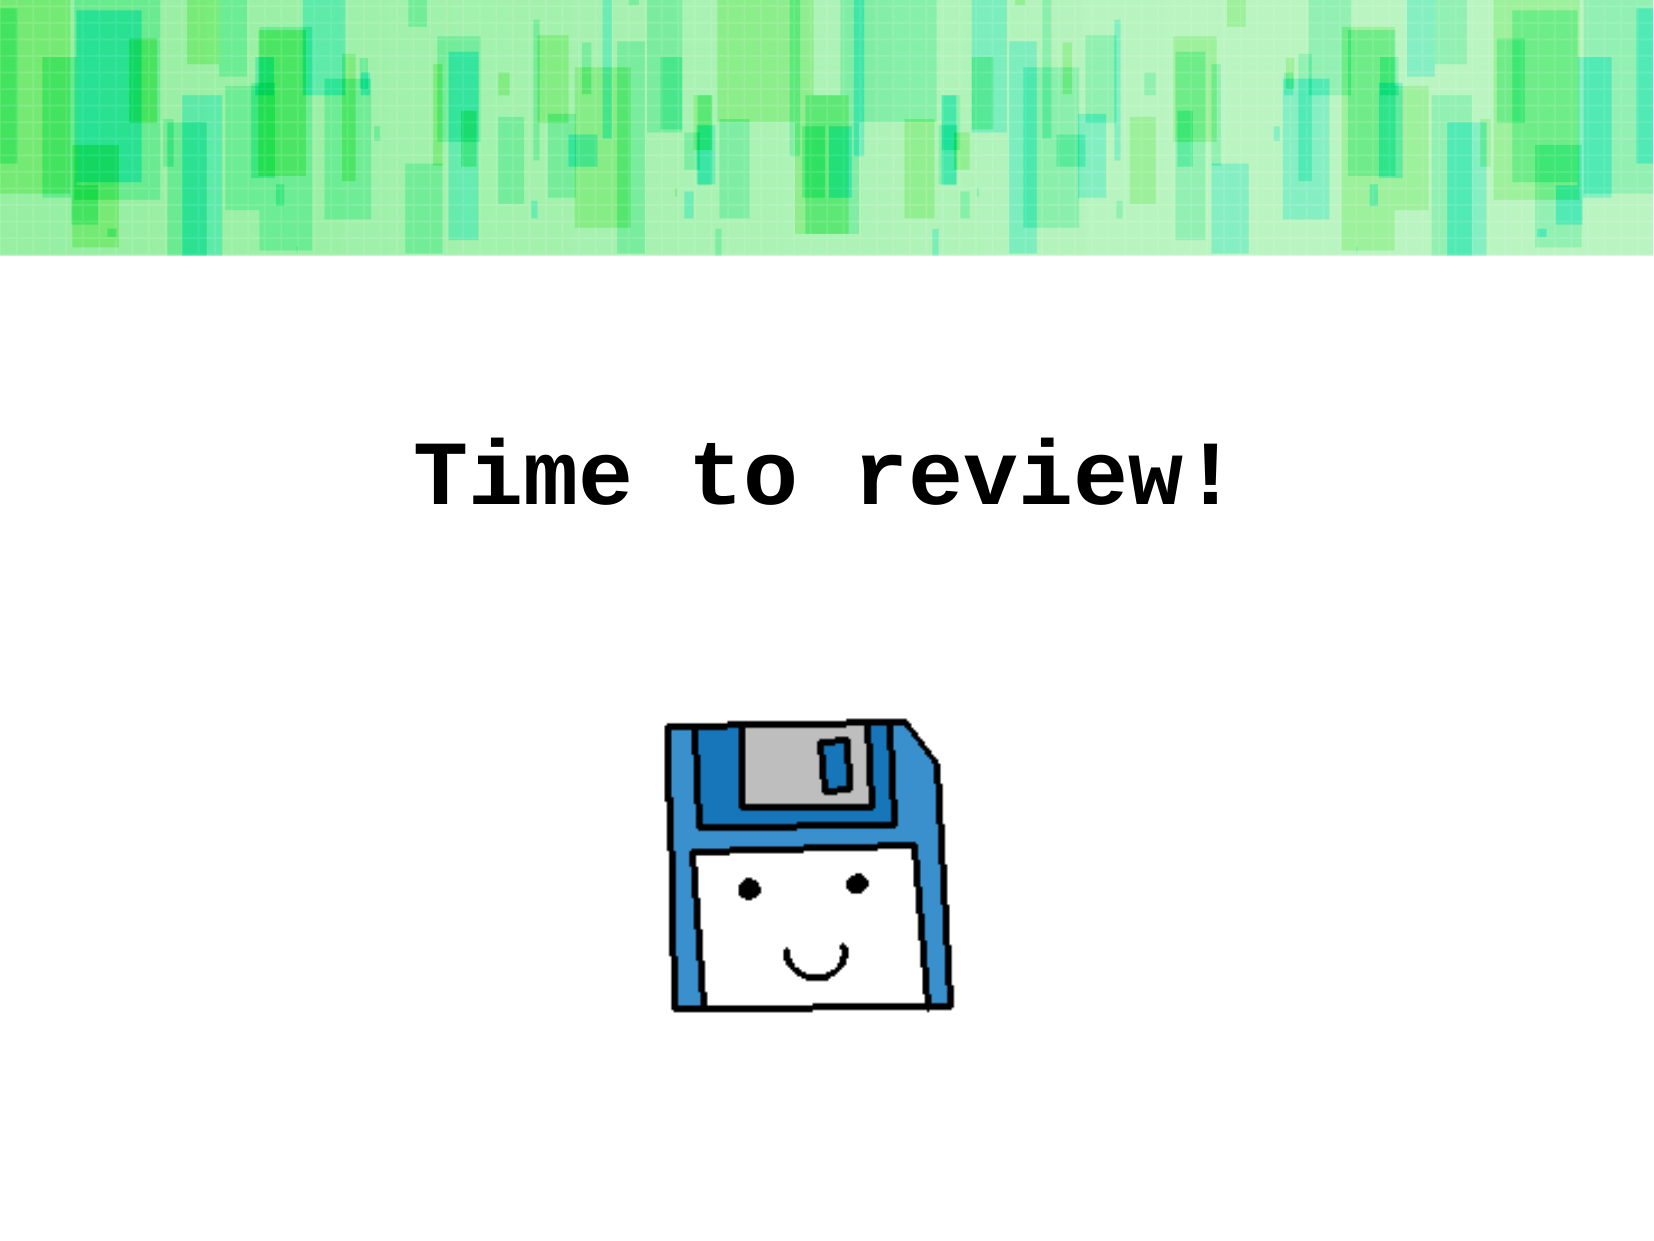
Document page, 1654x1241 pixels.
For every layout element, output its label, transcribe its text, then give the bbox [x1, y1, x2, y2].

picture [0, 0, 1654, 1241]
subtitle Time to review! [82, 285, 1571, 676]
